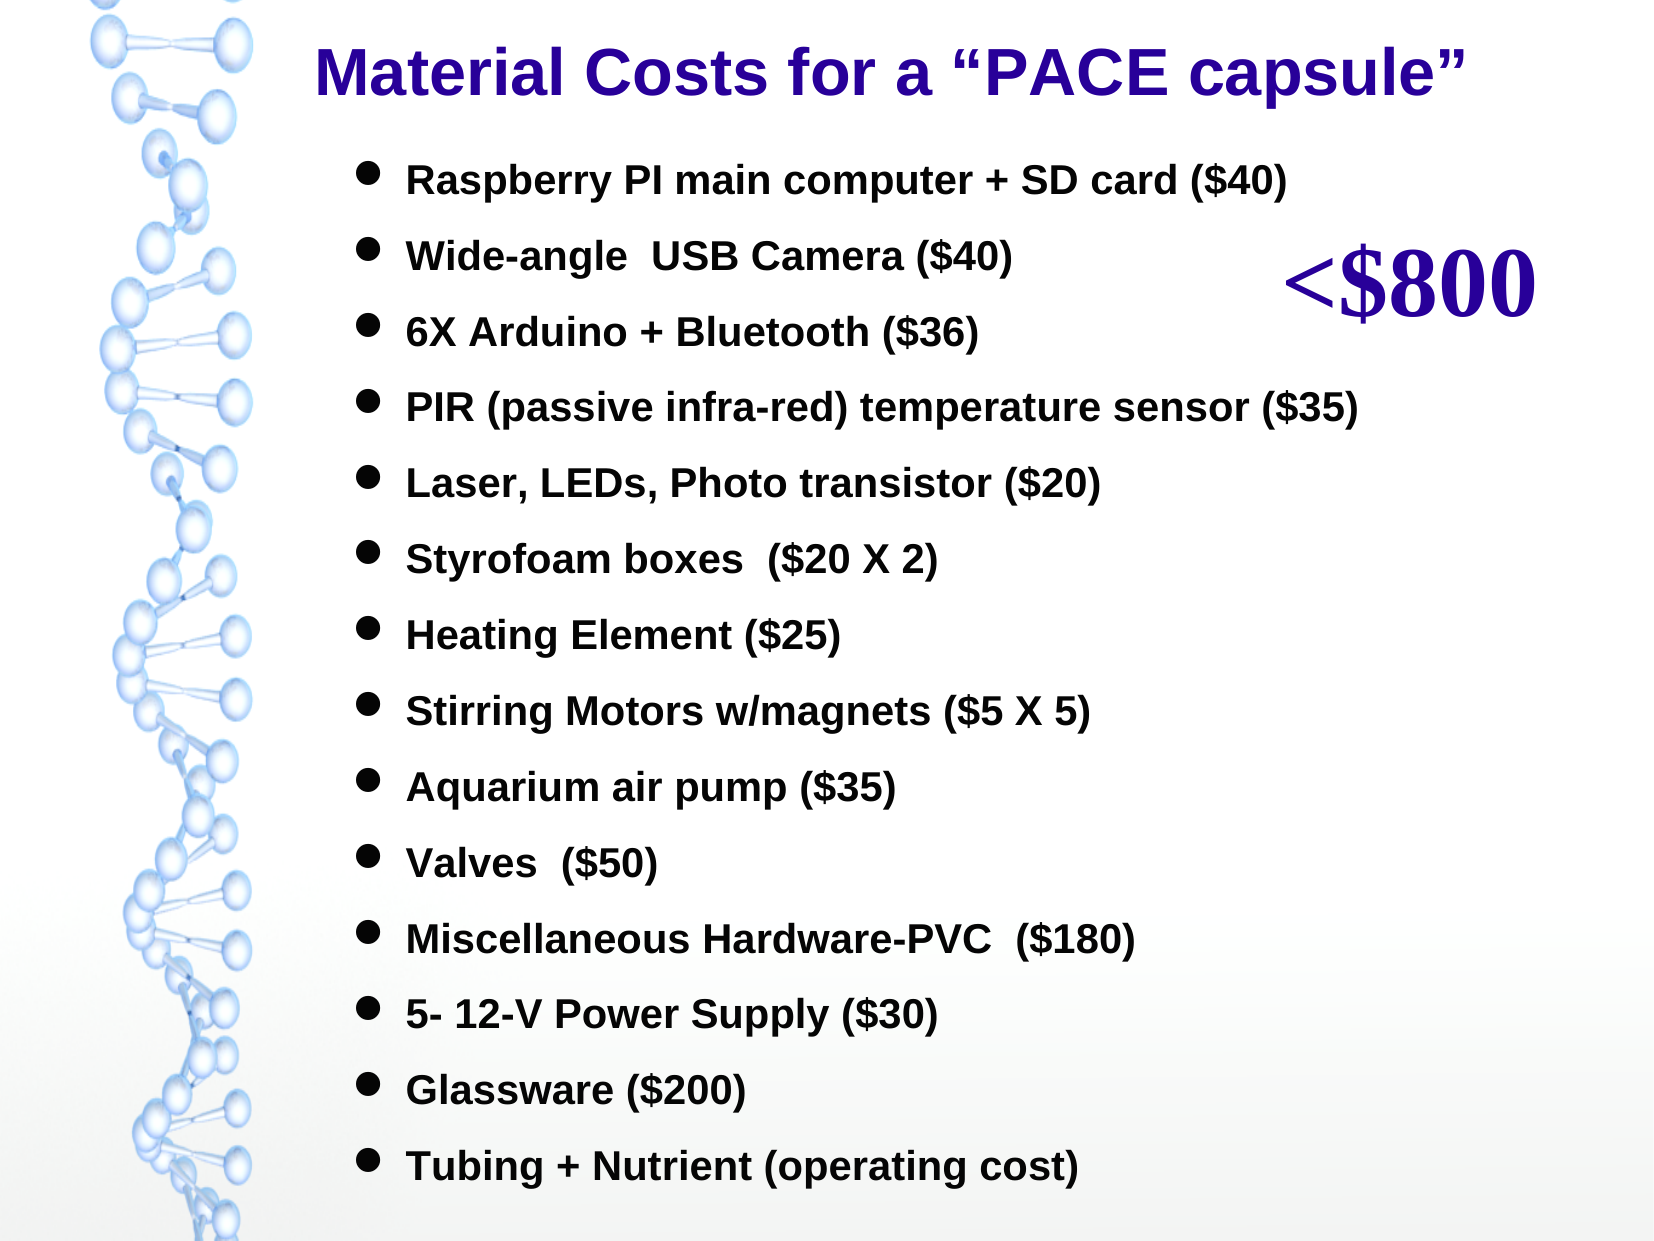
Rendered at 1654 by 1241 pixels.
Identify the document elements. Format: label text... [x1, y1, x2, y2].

text_box Material Costs for a “PACE capsule” [299, 15, 1486, 128]
picture [0, 0, 1654, 1241]
text_box <$800 [1229, 202, 1591, 360]
text_box Raspberry PI main computer + SD card ($40) Wide-angle USB Camera ($40) 6X Arduino + Bluetooth ($36) PIR (passive infra-red) temperature sensor ($35) Laser, LEDs, Photo transistor ($20) Styrofoam boxes ($20 X 2) Heating Element ($25) Stirring Motors w/magnets ($5 X 5) Aquarium air pump ($35) Valves ($50) Miscellaneous Hardware-PVC ($180) 5- 12-V Power Supply ($30) Glassware ($200) Tubing + Nutrient (operating cost) [335, 153, 1607, 1186]
